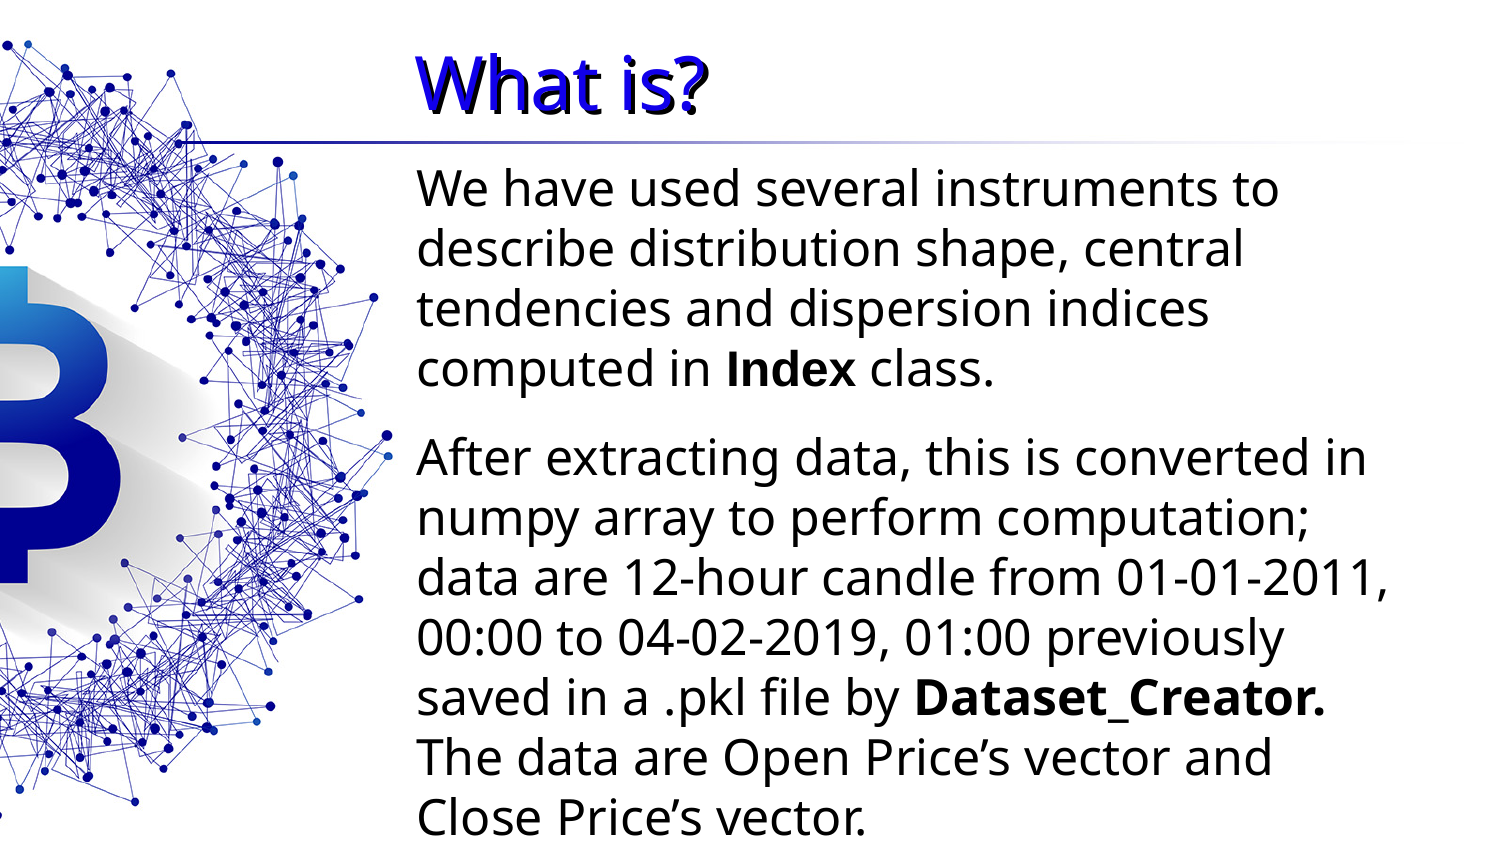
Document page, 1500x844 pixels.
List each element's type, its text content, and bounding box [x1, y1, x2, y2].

list We have used several instruments to describe distribution shape, central tendencies and dispersion indices computed in Index class. After extracting data, this is converted in numpy array to perform computation; data are 12-hour candle from 01-01-2011, 00:00 to 04-02-2019, 01:00 previously saved in a .pkl file by Dataset_Creator. The data are Open Price’s vector and Close Price’s vector. [401, 148, 1429, 725]
picture [0, 0, 1500, 844]
title What is? [399, 21, 1427, 141]
